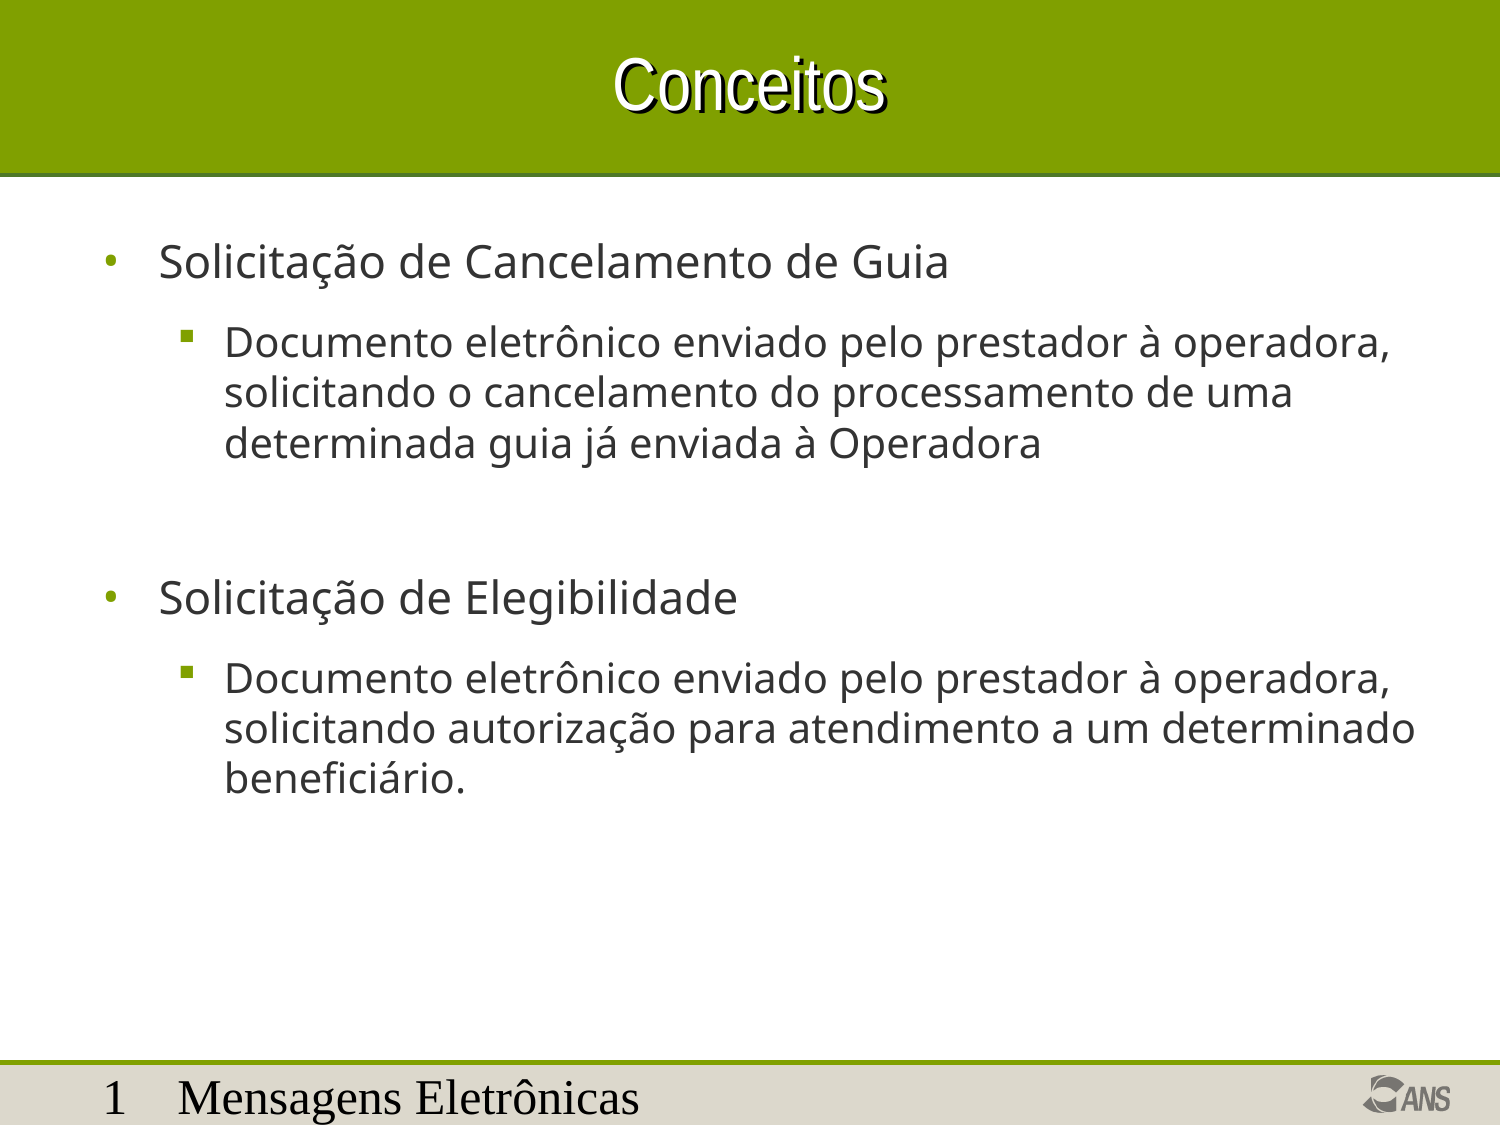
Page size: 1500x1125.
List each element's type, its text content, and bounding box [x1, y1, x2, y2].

list Solicitação de Cancelamento de Guia Documento eletrônico enviado pelo prestador à operadora, solicitando o cancelamento do processamento de uma determinada guia já enviada à Operadora Solicitação de Elegibilidade Documento eletrônico enviado pelo prestador à operadora, solicitando autorização para atendimento a um determinado beneficiário. [87, 224, 1475, 1025]
picture [1362, 1075, 1450, 1113]
title Conceitos [24, 10, 1475, 161]
